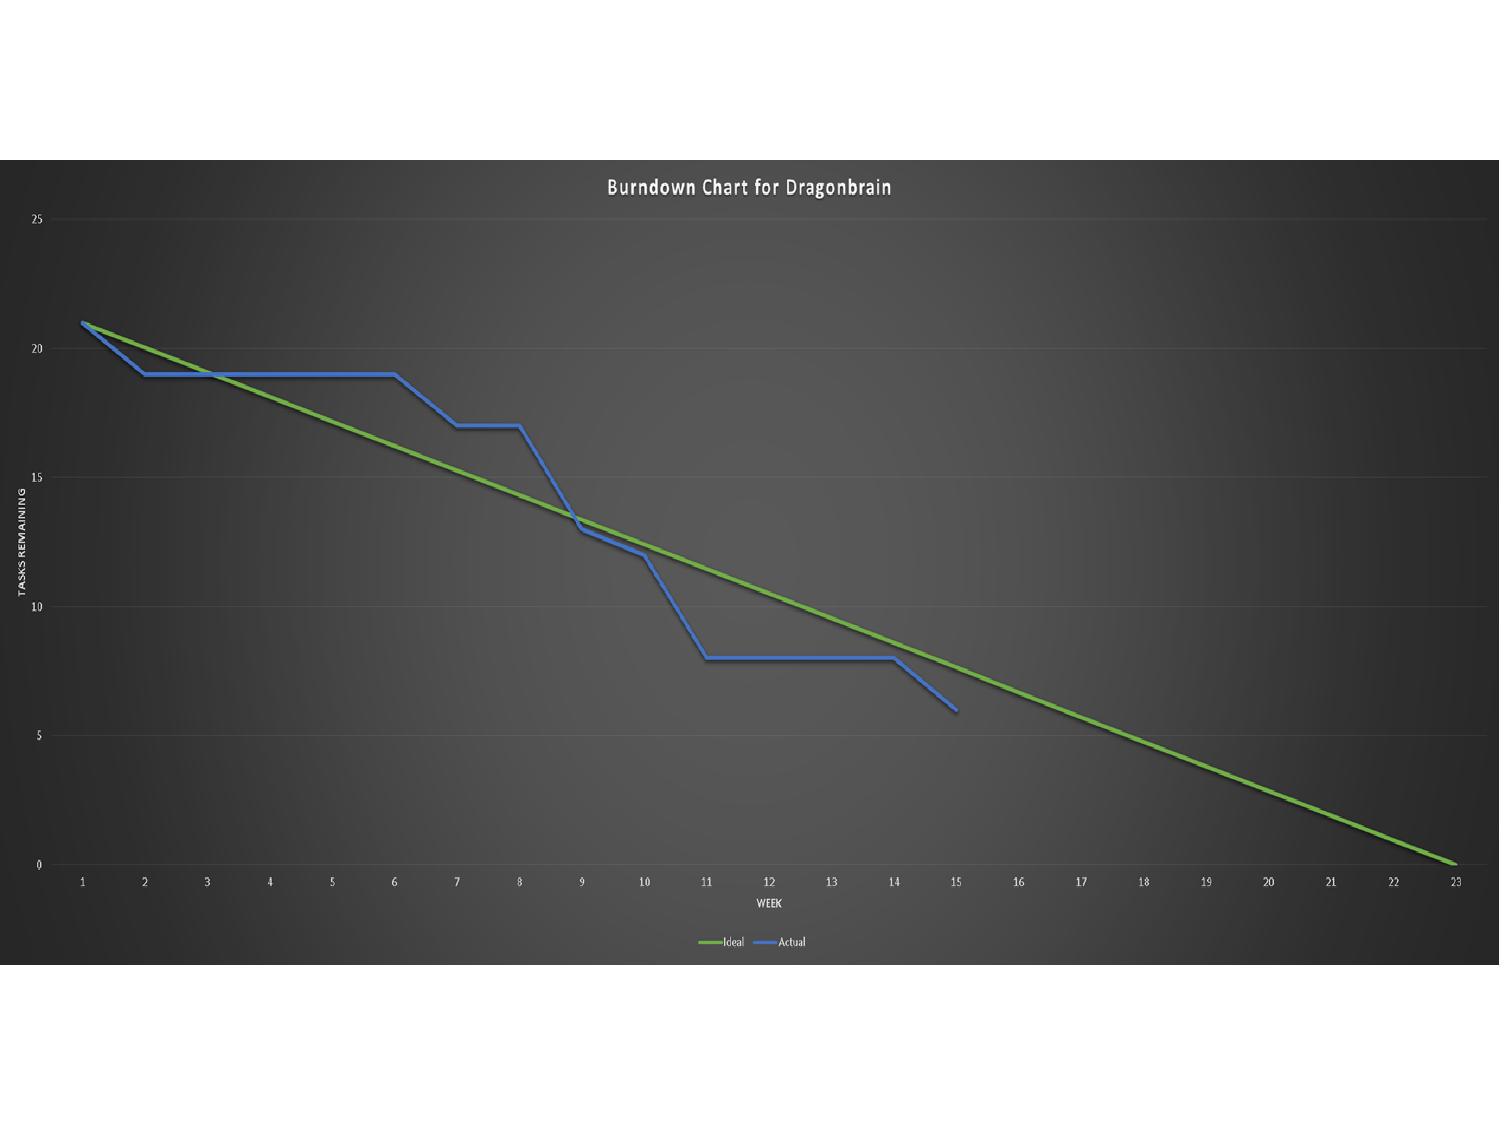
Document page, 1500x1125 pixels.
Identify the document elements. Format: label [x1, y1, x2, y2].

picture [0, 160, 1499, 965]
